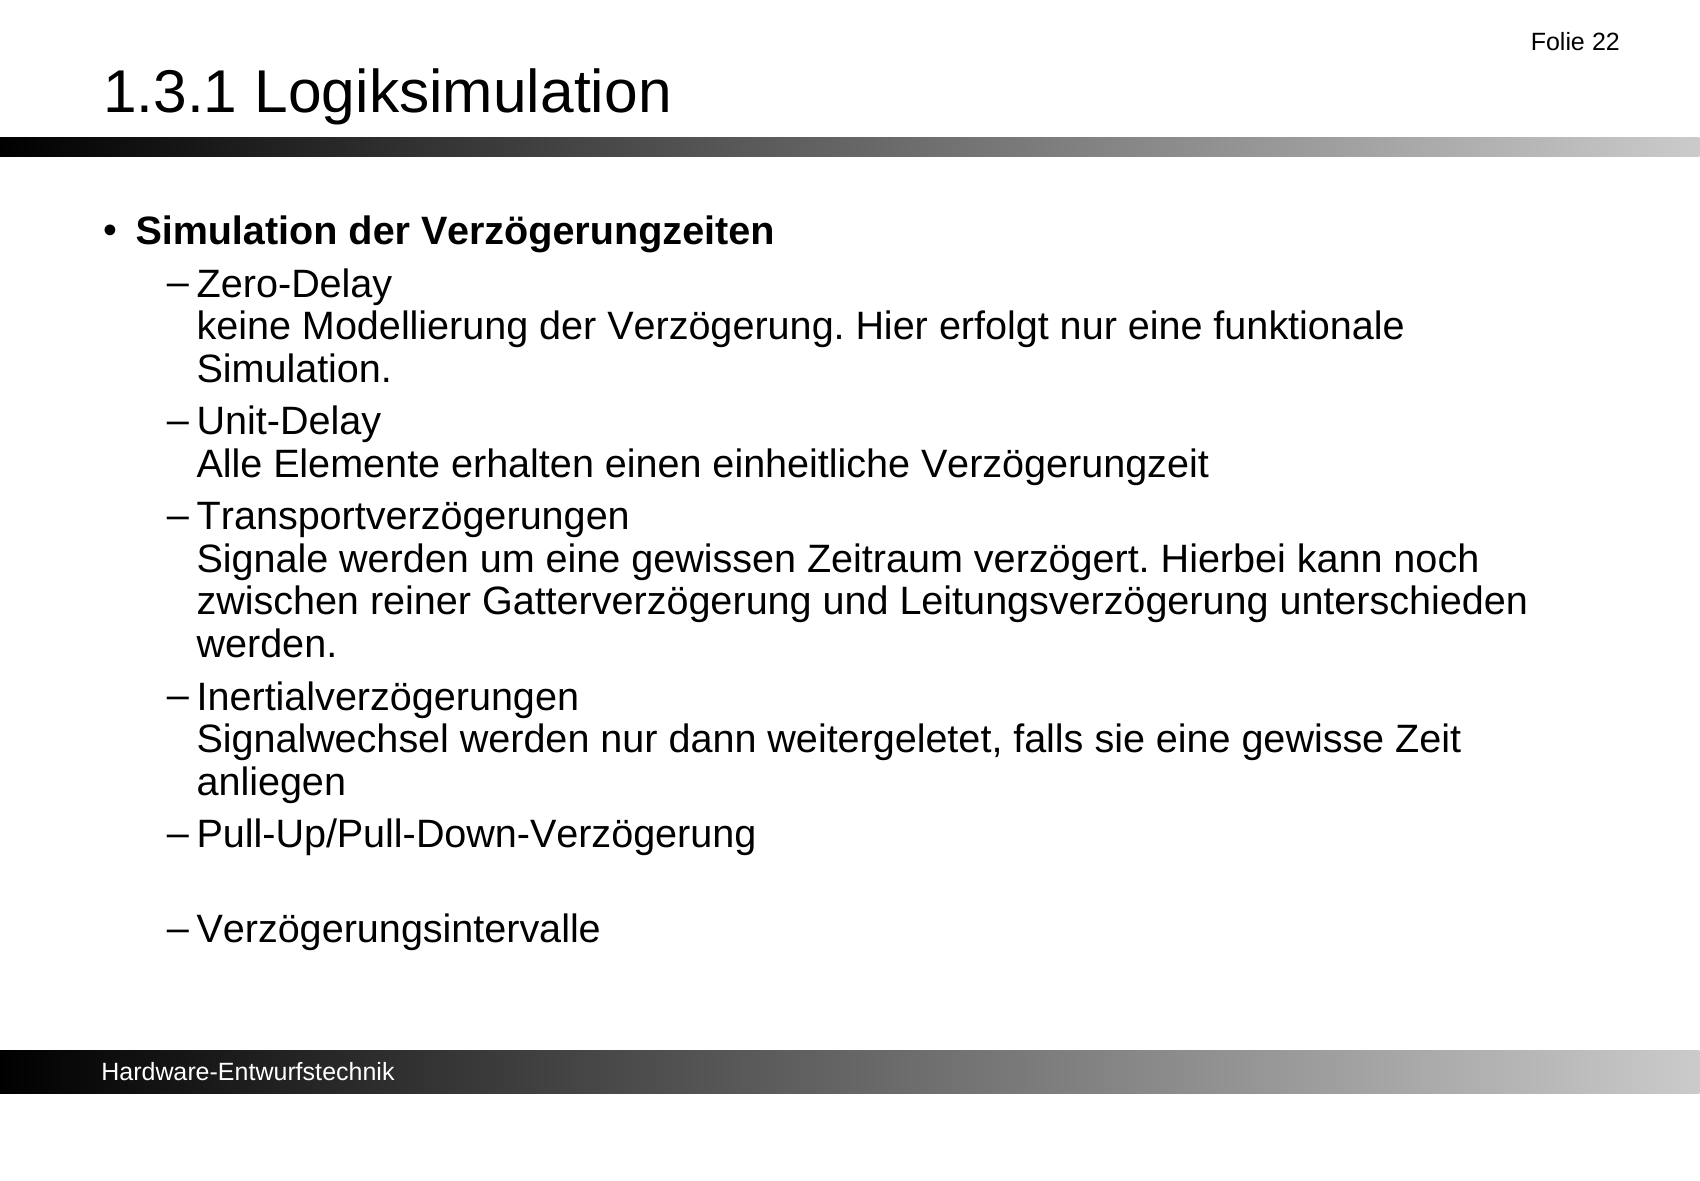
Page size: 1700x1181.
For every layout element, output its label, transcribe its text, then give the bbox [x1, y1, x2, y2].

title 1.3.1 Logiksimulation [87, 36, 1421, 142]
list Simulation der Verzögerungzeiten Zero-Delay keine Modellierung der Verzögerung. Hier erfolgt nur eine funktionale Simulation. Unit-Delay Alle Elemente erhalten einen einheitliche Verzögerungzeit Transportverzögerungen Signale werden um eine gewissen Zeitraum verzögert. Hierbei kann noch zwischen reiner Gatterverzögerung und Leitungsverzögerung unterschieden werden. Inertialverzögerungen Signalwechsel werden nur dann weitergeletet, falls sie eine gewisse Zeit anliegen Pull-Up/Pull-Down-Verzögerung Verzögerungsintervalle [87, 202, 1613, 1022]
